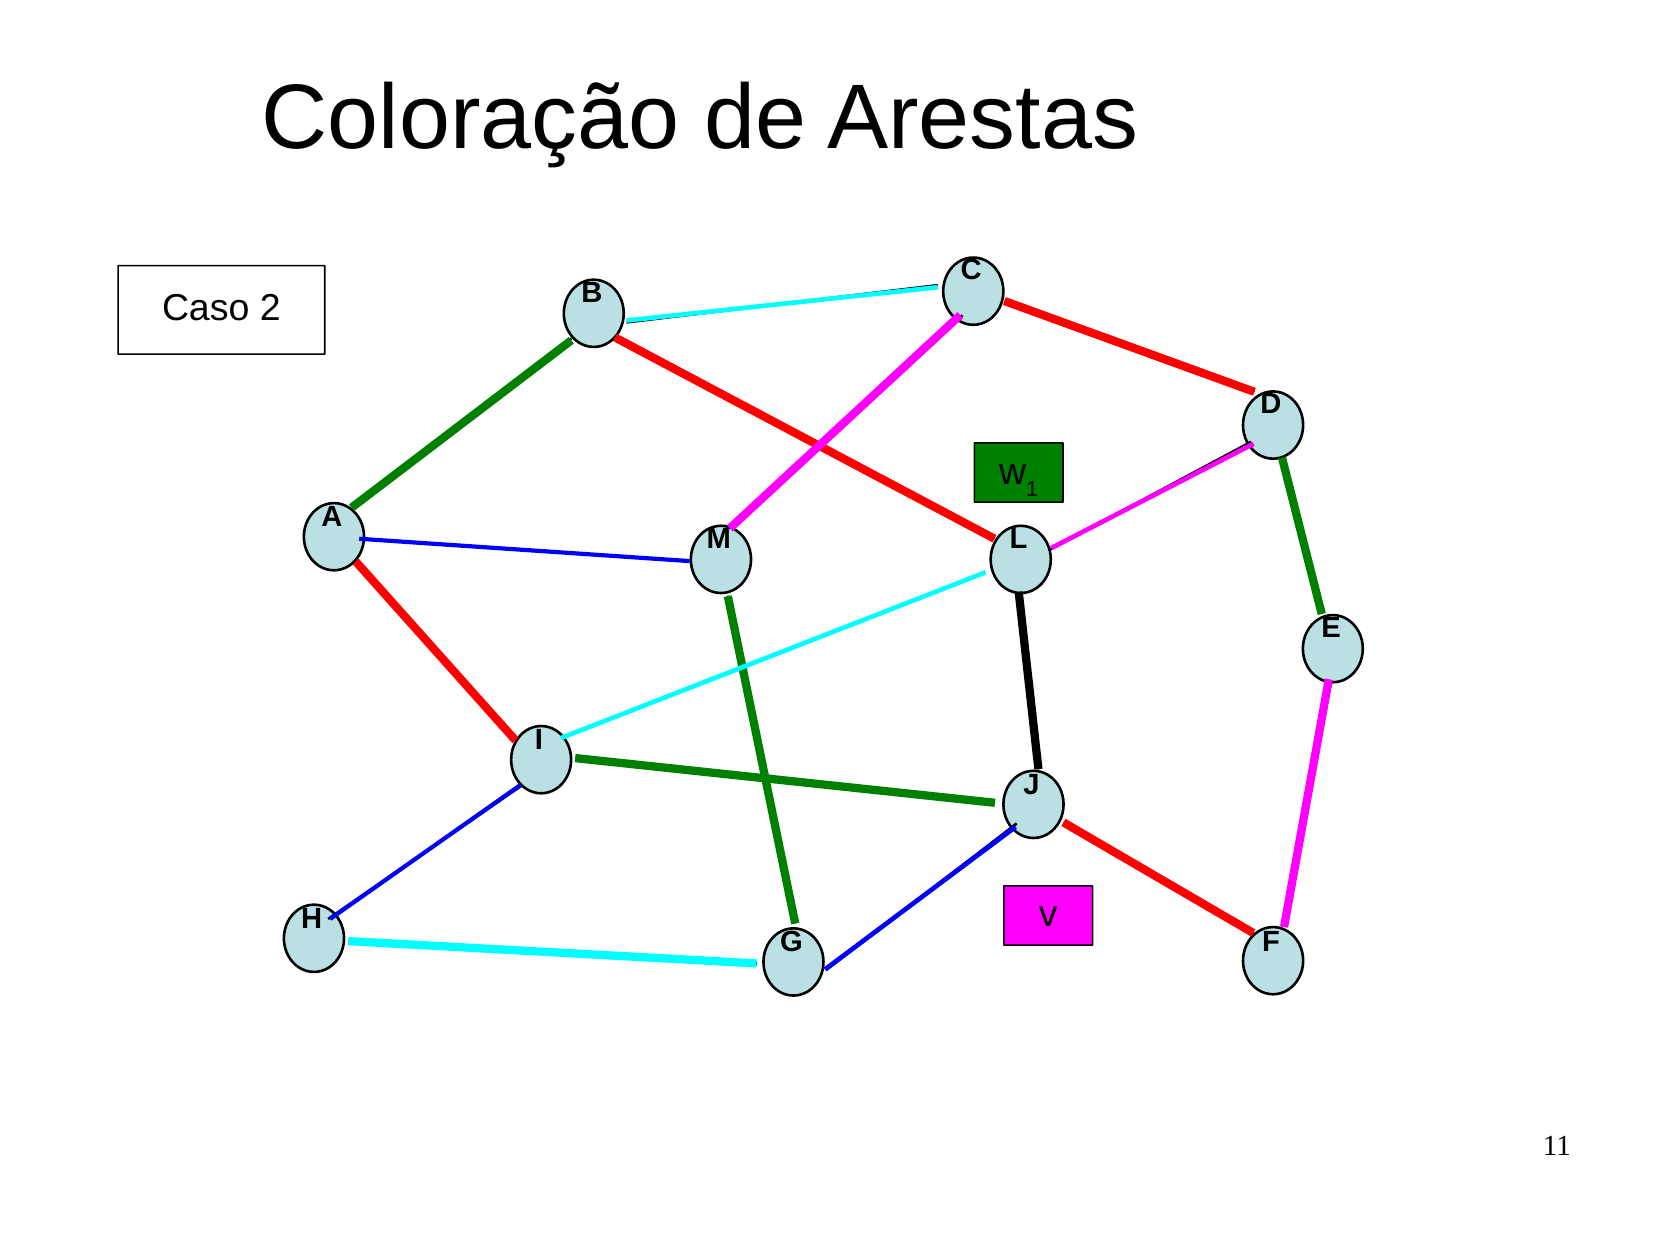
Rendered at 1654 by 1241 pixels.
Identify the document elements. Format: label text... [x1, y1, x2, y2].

text_box G [755, 918, 828, 965]
text_box [284, 943, 344, 972]
text_box E [1294, 605, 1368, 652]
text_box I [502, 717, 576, 764]
text_box B [555, 270, 628, 317]
text_box v [1003, 885, 1093, 946]
text_box [763, 965, 824, 996]
text_box [1243, 428, 1303, 459]
text_box D [1234, 381, 1308, 428]
text_box H [275, 896, 348, 943]
text_box [564, 317, 624, 347]
text_box [691, 563, 751, 594]
text_box [304, 540, 364, 571]
text_box J [995, 762, 1068, 809]
text_box [1303, 652, 1363, 683]
text_box w1 [974, 442, 1063, 503]
text_box A [295, 493, 369, 540]
text_box Caso 2 [118, 265, 325, 355]
text_box [1243, 965, 1303, 995]
text_box C [934, 247, 1008, 294]
text_box [511, 764, 571, 794]
text_box [943, 294, 1004, 325]
title Coloração de Arestas [261, 53, 1433, 178]
text_box [990, 563, 1051, 593]
text_box [1003, 809, 1064, 838]
text_box M [682, 516, 756, 563]
text_box L [982, 516, 1055, 563]
text_box F [1234, 918, 1308, 965]
